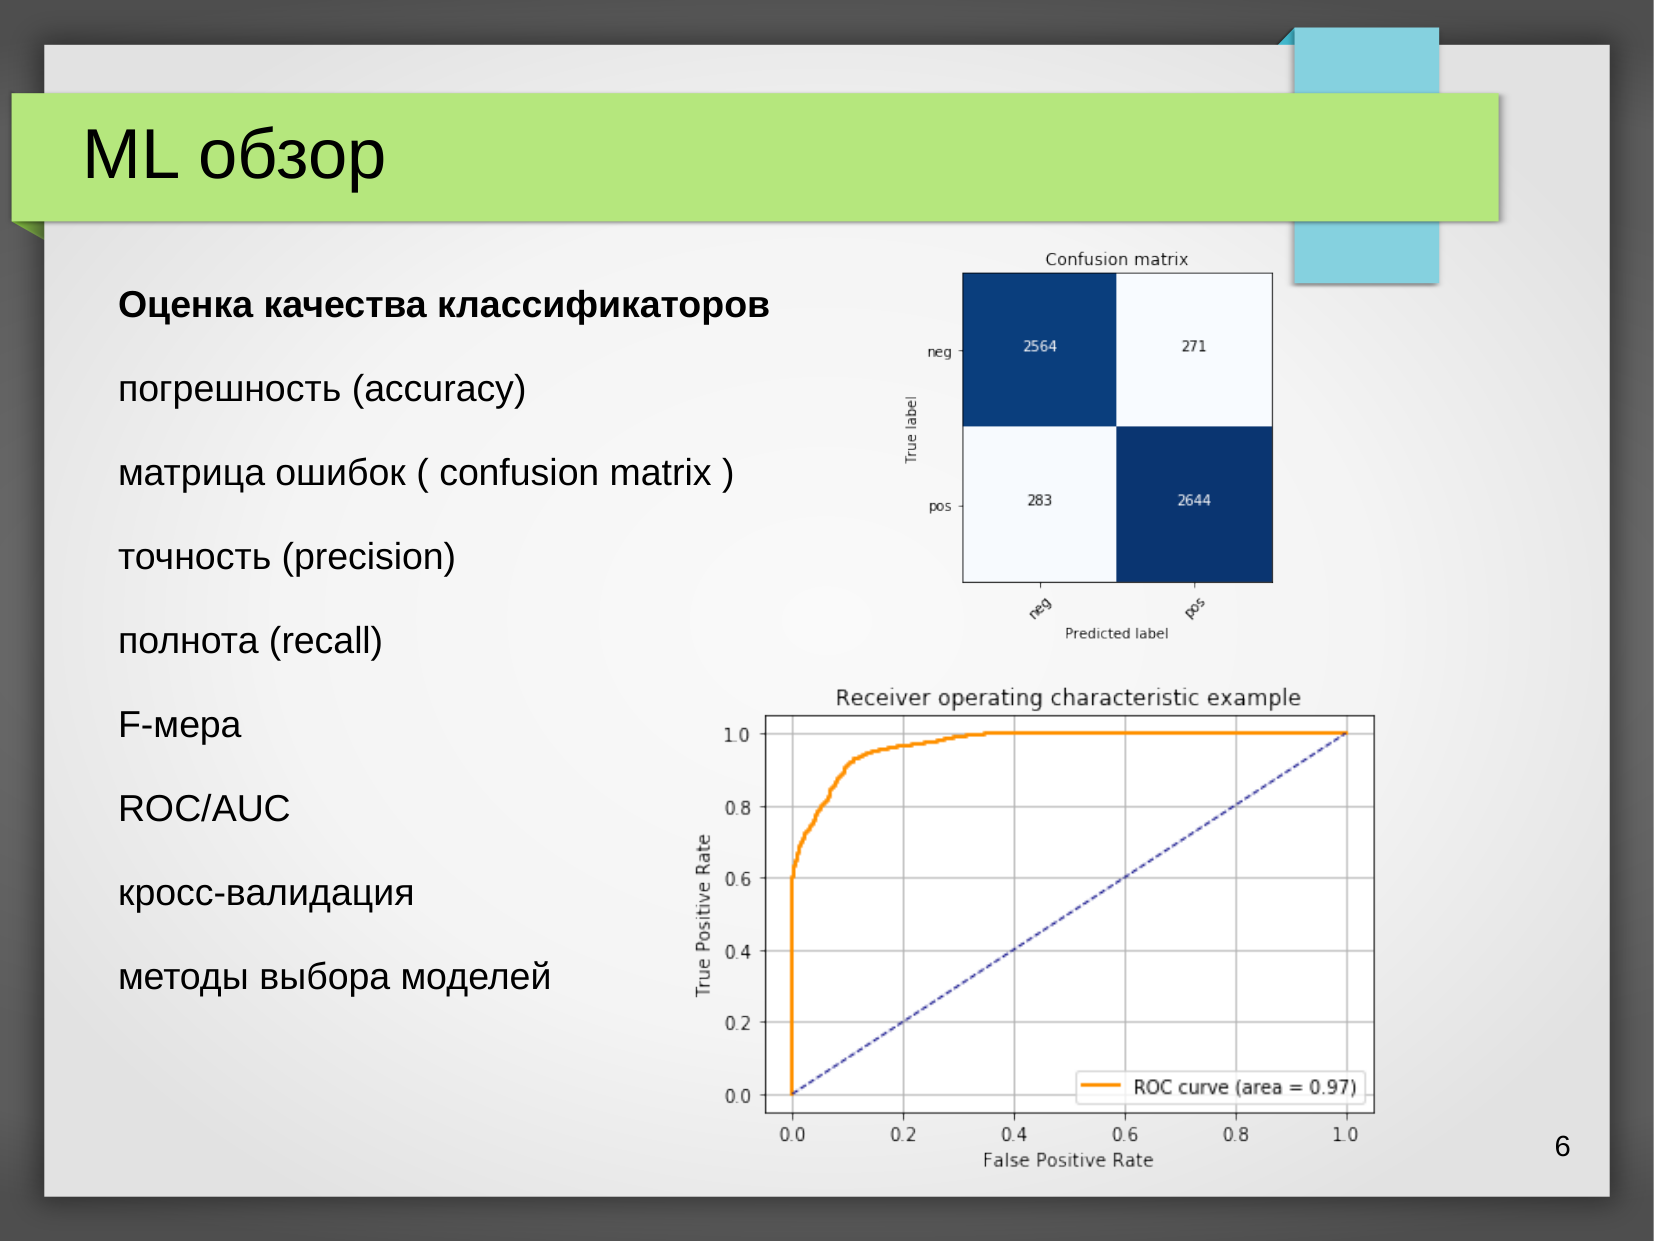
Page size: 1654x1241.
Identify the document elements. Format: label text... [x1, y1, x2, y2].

picture [0, 0, 1654, 1241]
text_box Oценка качества классификаторов погрешность (accuracy) матрица ошибок ( confusion matrix ) точность (precision) полнота (recall) F-мера ROC/AUC кросс-валидация методы выбора моделей [118, 283, 792, 1063]
title ML обзор [82, 118, 1406, 189]
